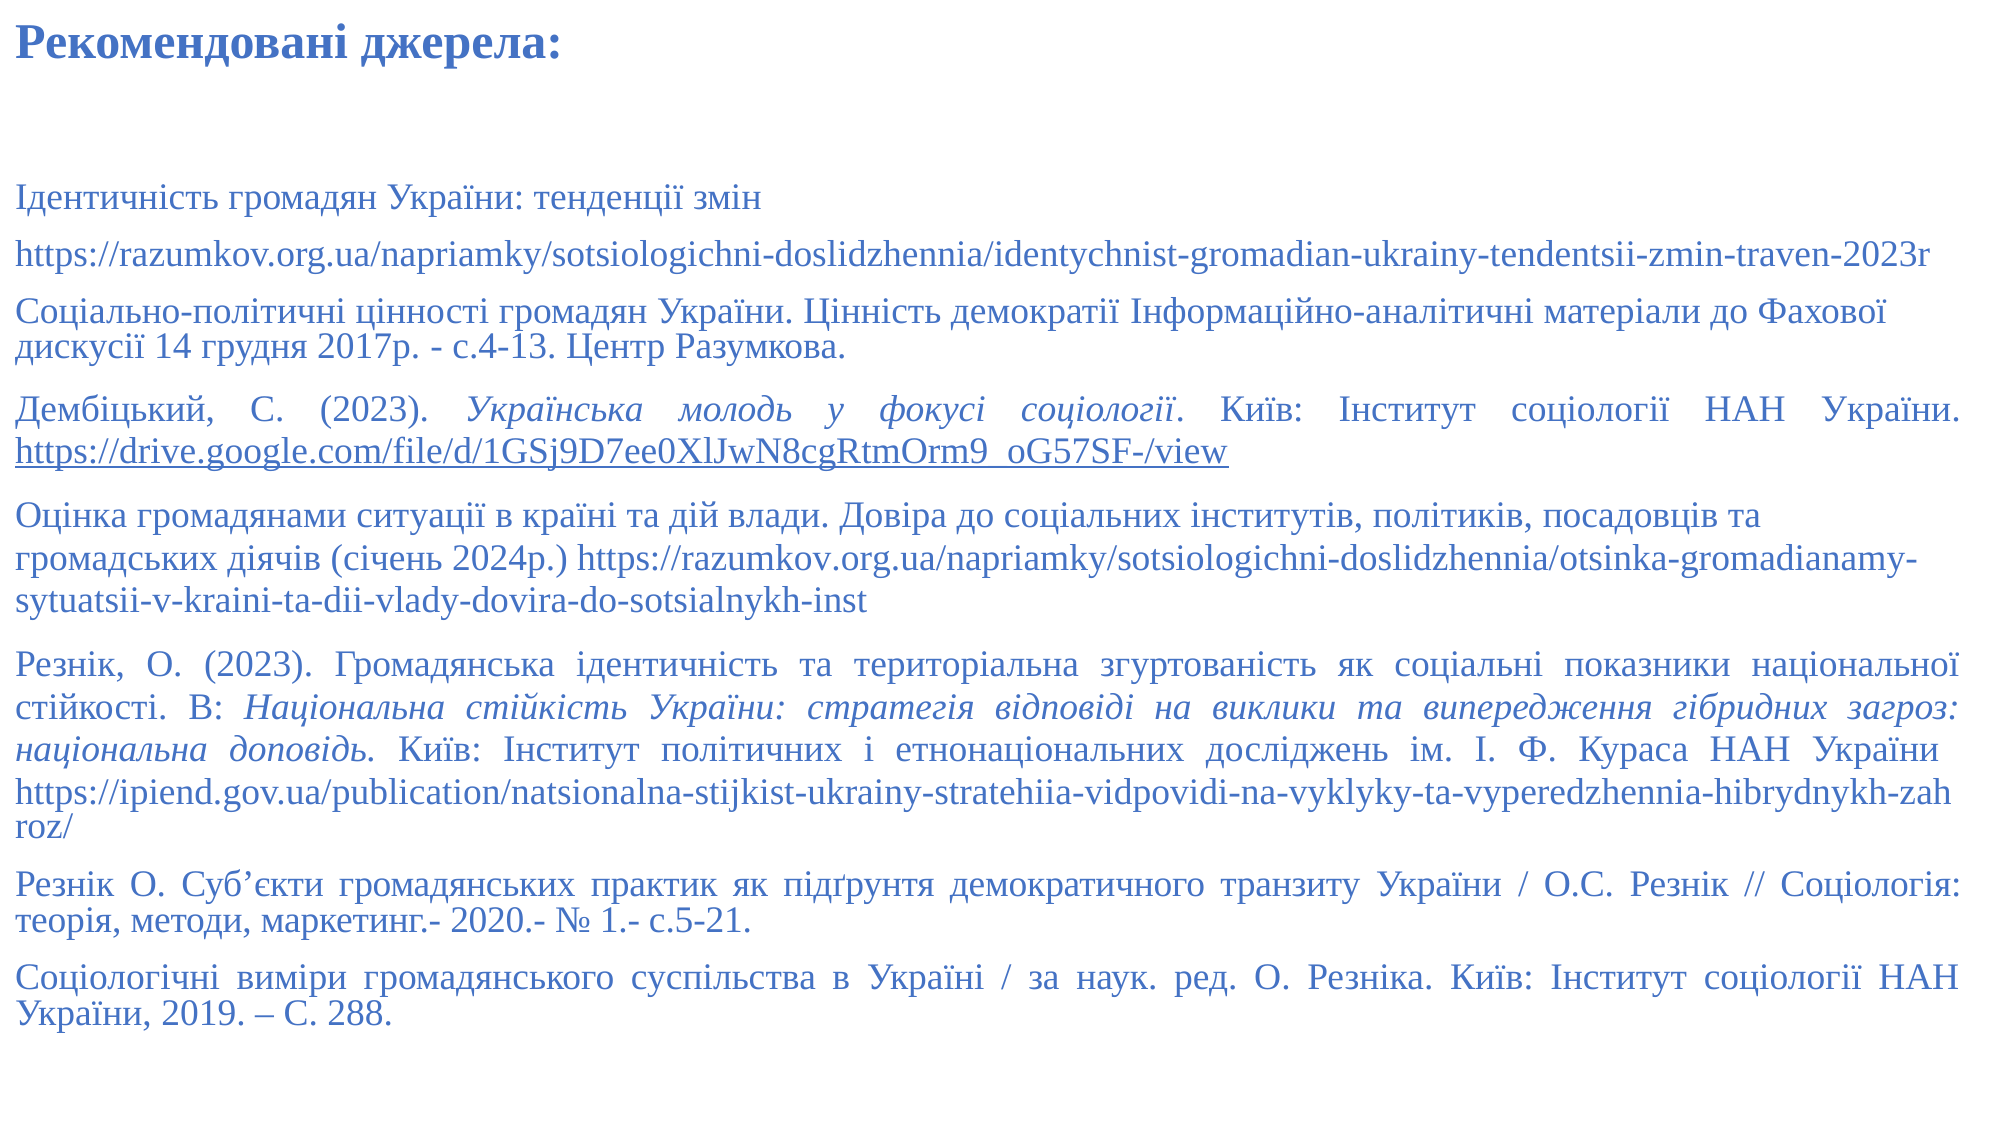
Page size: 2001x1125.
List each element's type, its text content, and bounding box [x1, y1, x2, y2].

title Рекомендовані джерела: [0, 0, 1718, 154]
list Ідентичність громадян України: тенденції змін https://razumkov.org.ua/napriamky/sotsiologichni-doslidzhennia/identychnist-gromadian-ukrainy-tendentsii-zmin-traven-2023r Соціально-політичні цінності громадян України. Цінність демократії Інформаційно-аналітичні матеріали до Фахової дискусії 14 грудня 2017р. - с.4-13. Центр Разумкова. Дембіцький, С. (2023). Українська молодь у фокусі соціології. Київ: Інститут соціології НАН України. https://drive.google.com/file/d/1GSj9D7ee0XlJwN8cgRtmOrm9_oG57SF-/view Оцінка громадянами ситуації в країні та дій влади. Довіра до соціальних інститутів, політиків, посадовців та громадських діячів (січень 2024р.) https://razumkov.org.ua/napriamky/sotsiologichni-doslidzhennia/otsinka-gromadianamy-sytuatsii-v-kraini-ta-dii-vlady-dovira-do-sotsialnykh-inst Резнік, О. (2023). Громадянська ідентичність та територіальна згуртованість як соціальні показники національної стійкості. В: Національна стійкість України: стратегія відповіді на виклики та випередження гібридних загроз: національна доповідь. Київ: Інститут політичних і етнонаціональних досліджень ім. І. Ф. Кураса НАН України https://ipiend.gov.ua/publication/natsionalna-stijkist-ukrainy-stratehiia-vidpovidi-na-vyklyky-ta-vyperedzhennia-hibrydnykh-zahroz/ Резнік О. Суб’єкти громадянських практик як підґрунтя демократичного транзиту України / О.С. Резнік // Соціологія: теорія, методи, маркетинг.- 2020.- № 1.- с.5-21. Соціологічні виміри громадянського суспільства в Україні / за наук. ред. О. Резніка. Київ: Інститут соціології НАН України, 2019. – С. 288. [0, 173, 1977, 1125]
